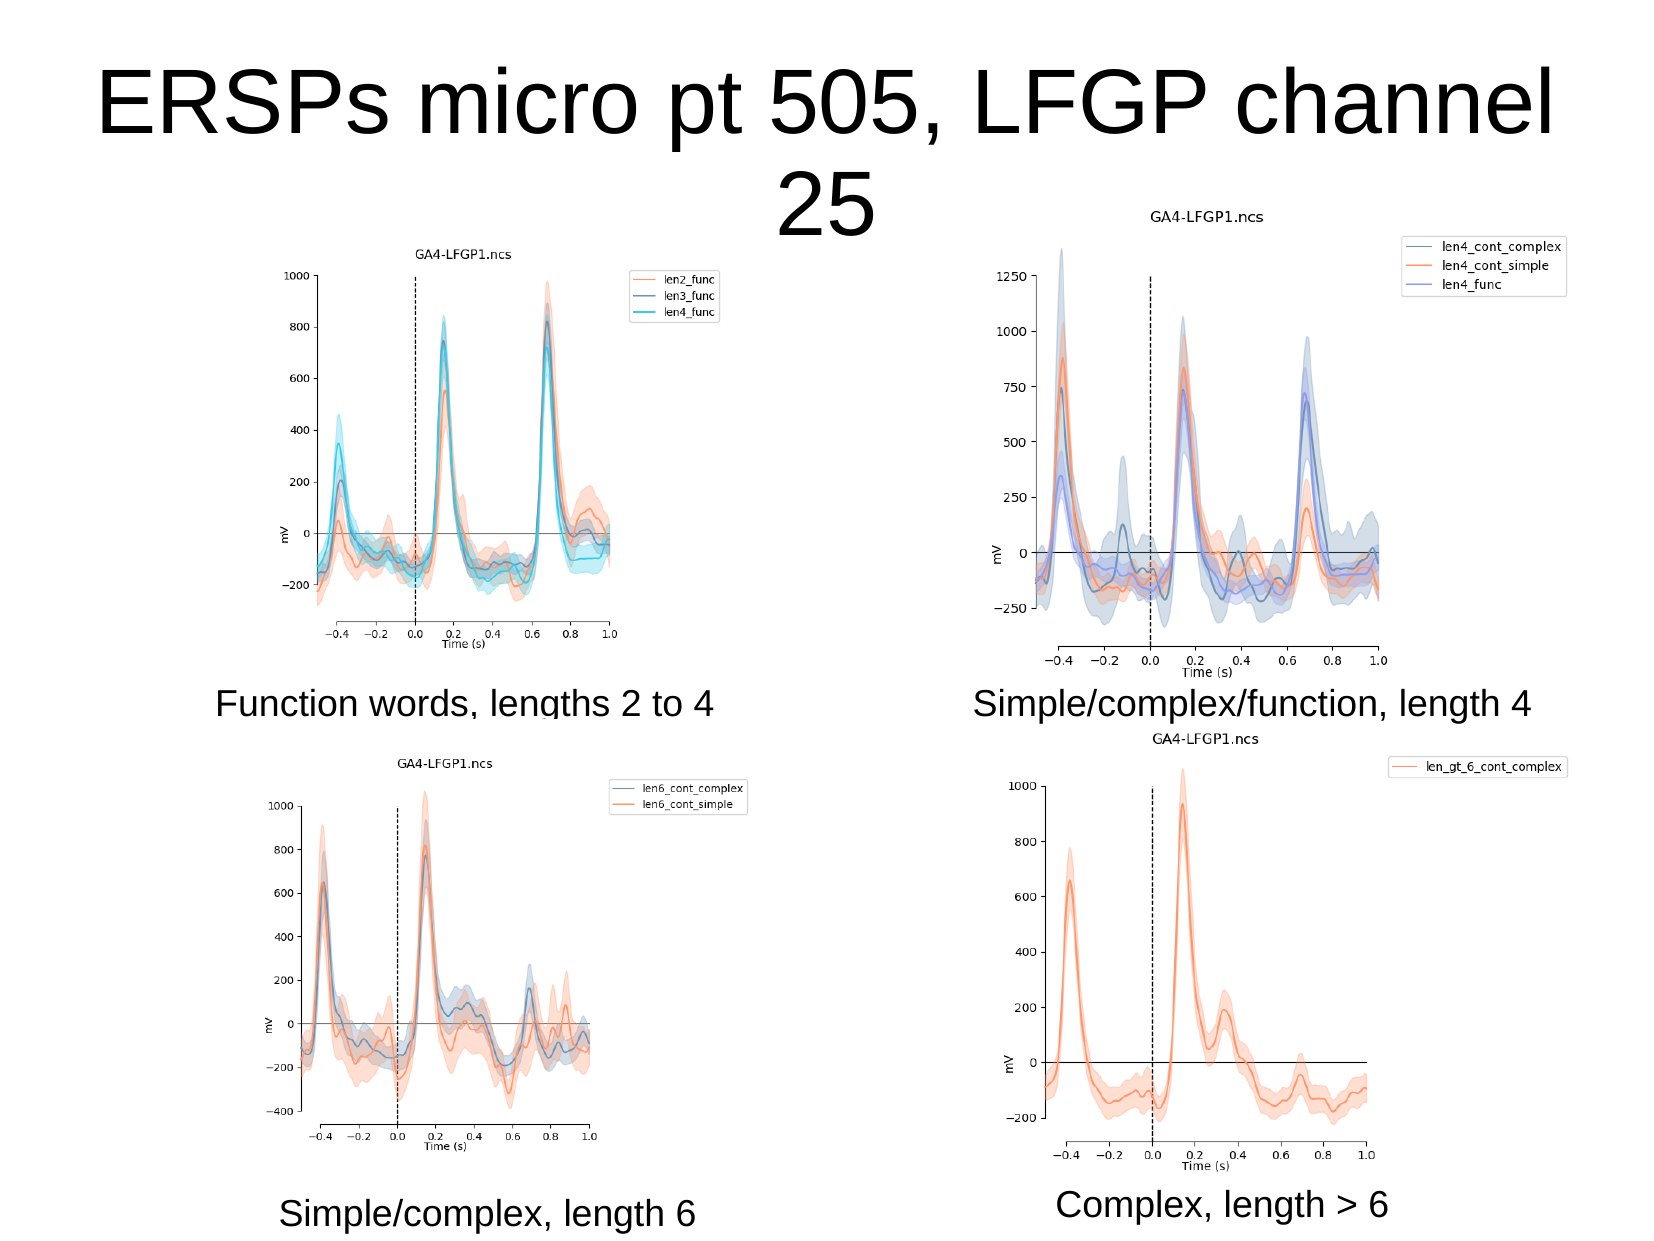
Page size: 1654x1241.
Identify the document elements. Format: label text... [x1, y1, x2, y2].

picture [240, 257, 855, 672]
picture [225, 719, 831, 1174]
text_box Simple/complex/function, length 4 [915, 675, 1591, 774]
text_box Function words, lengths 2 to 4 [195, 675, 736, 751]
picture [945, 164, 1654, 1197]
title ERSPs micro pt 505, LFGP channel 25 [82, 49, 1571, 257]
text_box Simple/complex, length 6 [165, 1185, 811, 1241]
text_box Complex, length > 6 [900, 1176, 1546, 1241]
